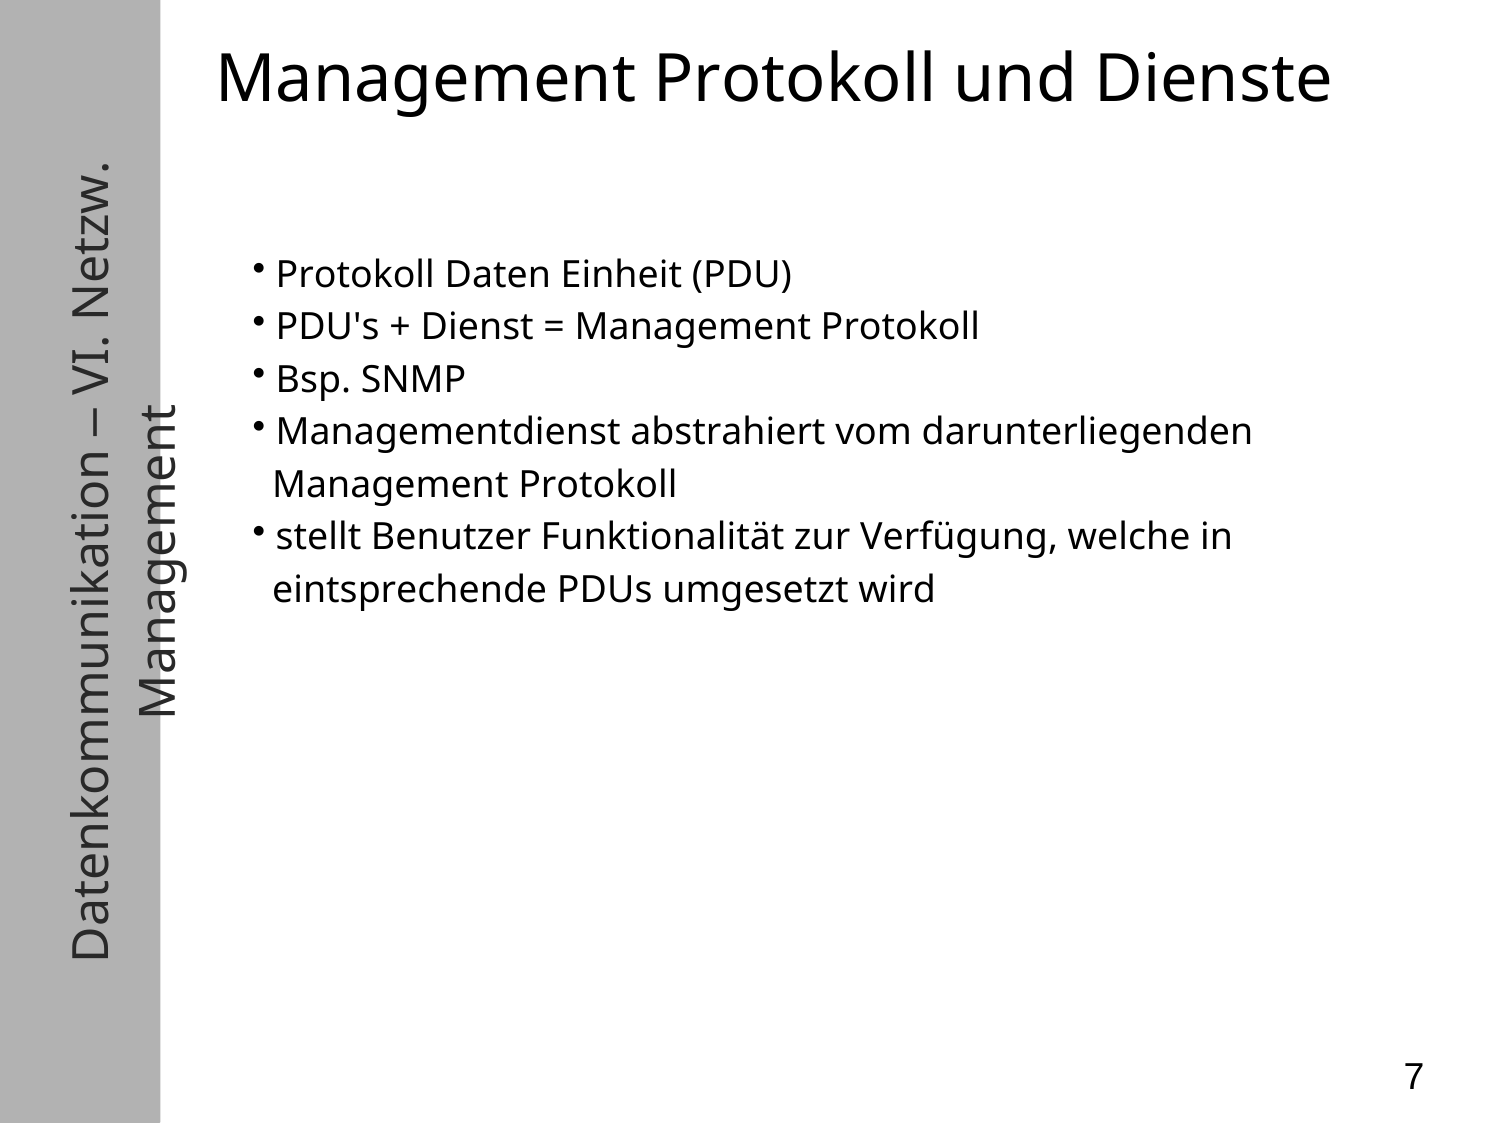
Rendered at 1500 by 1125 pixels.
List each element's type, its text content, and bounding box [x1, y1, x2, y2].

text_box Management Protokoll und Dienste [239, 27, 1311, 123]
text_box [0, 0, 160, 1123]
text_box Datenkommunikation – VI. Netzw. Management [47, 1, 178, 1124]
text_box <number> [1403, 1056, 1479, 1106]
text_box Protokoll Daten Einheit (PDU) PDU's + Dienst = Management Protokoll Bsp. SNMP Managementdienst abstrahiert vom darunterliegenden Management Protokoll stellt Benutzer Funktionalität zur Verfügung, welche in eintsprechende PDUs umgesetzt wird [237, 187, 1448, 695]
